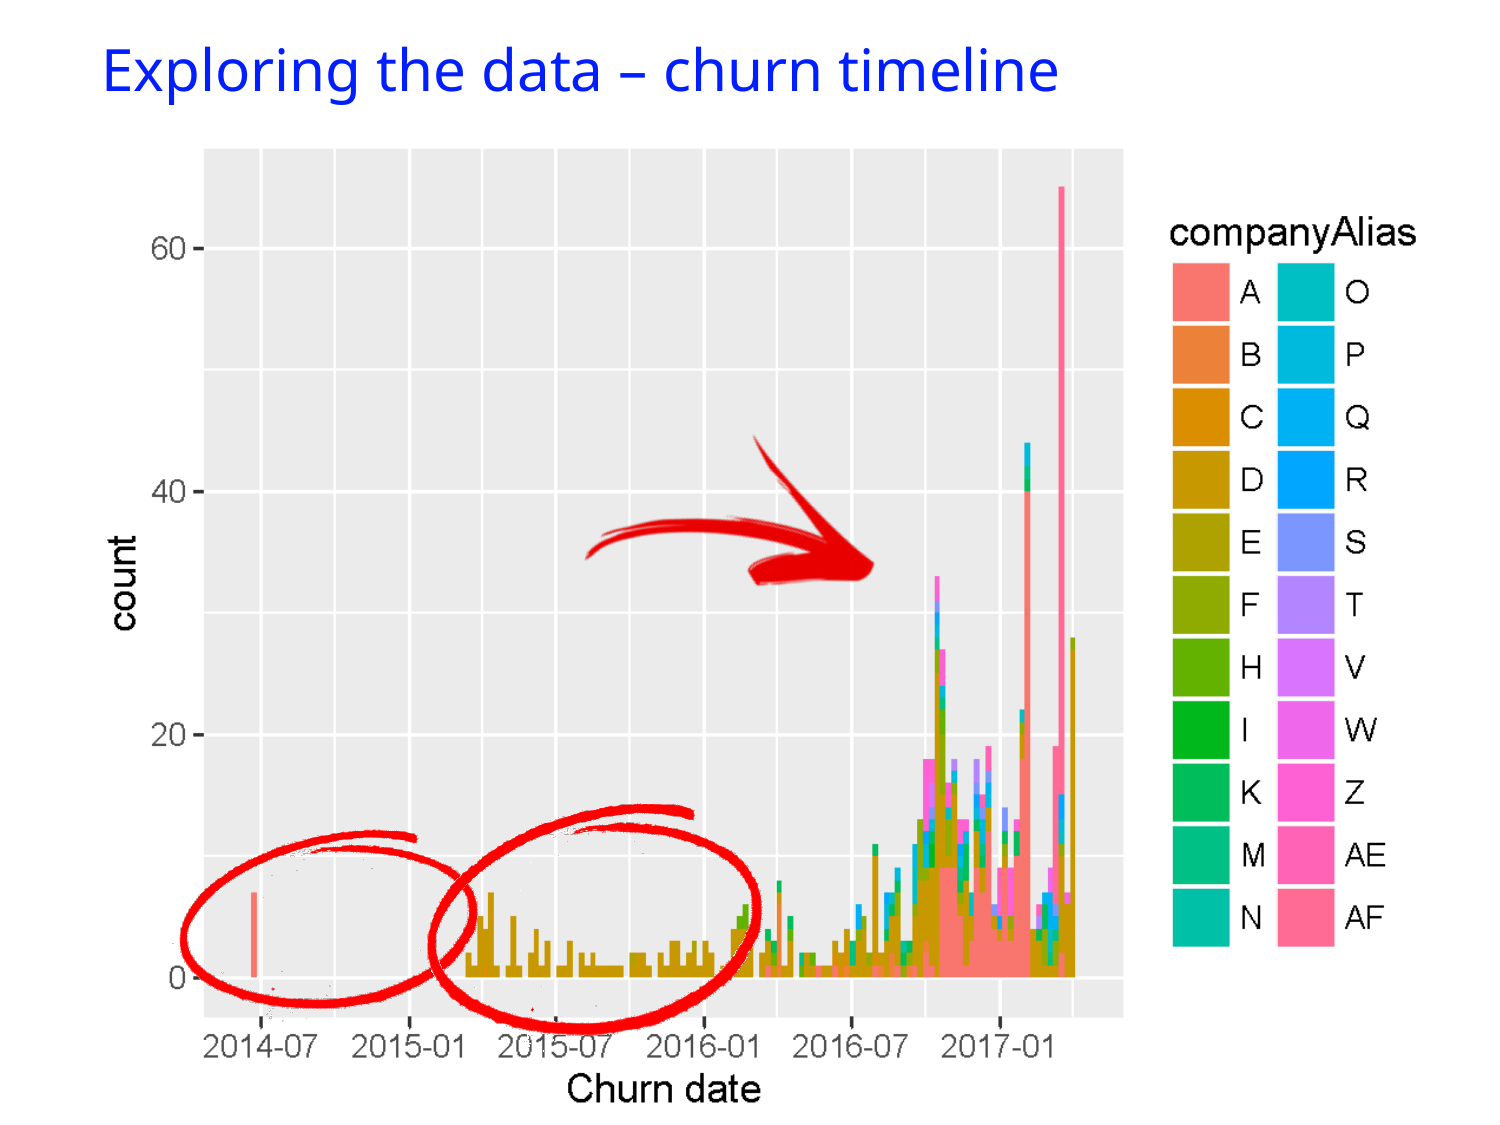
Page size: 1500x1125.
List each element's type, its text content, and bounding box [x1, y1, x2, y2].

title Exploring the data – churn timeline [86, 32, 1425, 114]
picture [79, 130, 1476, 1125]
